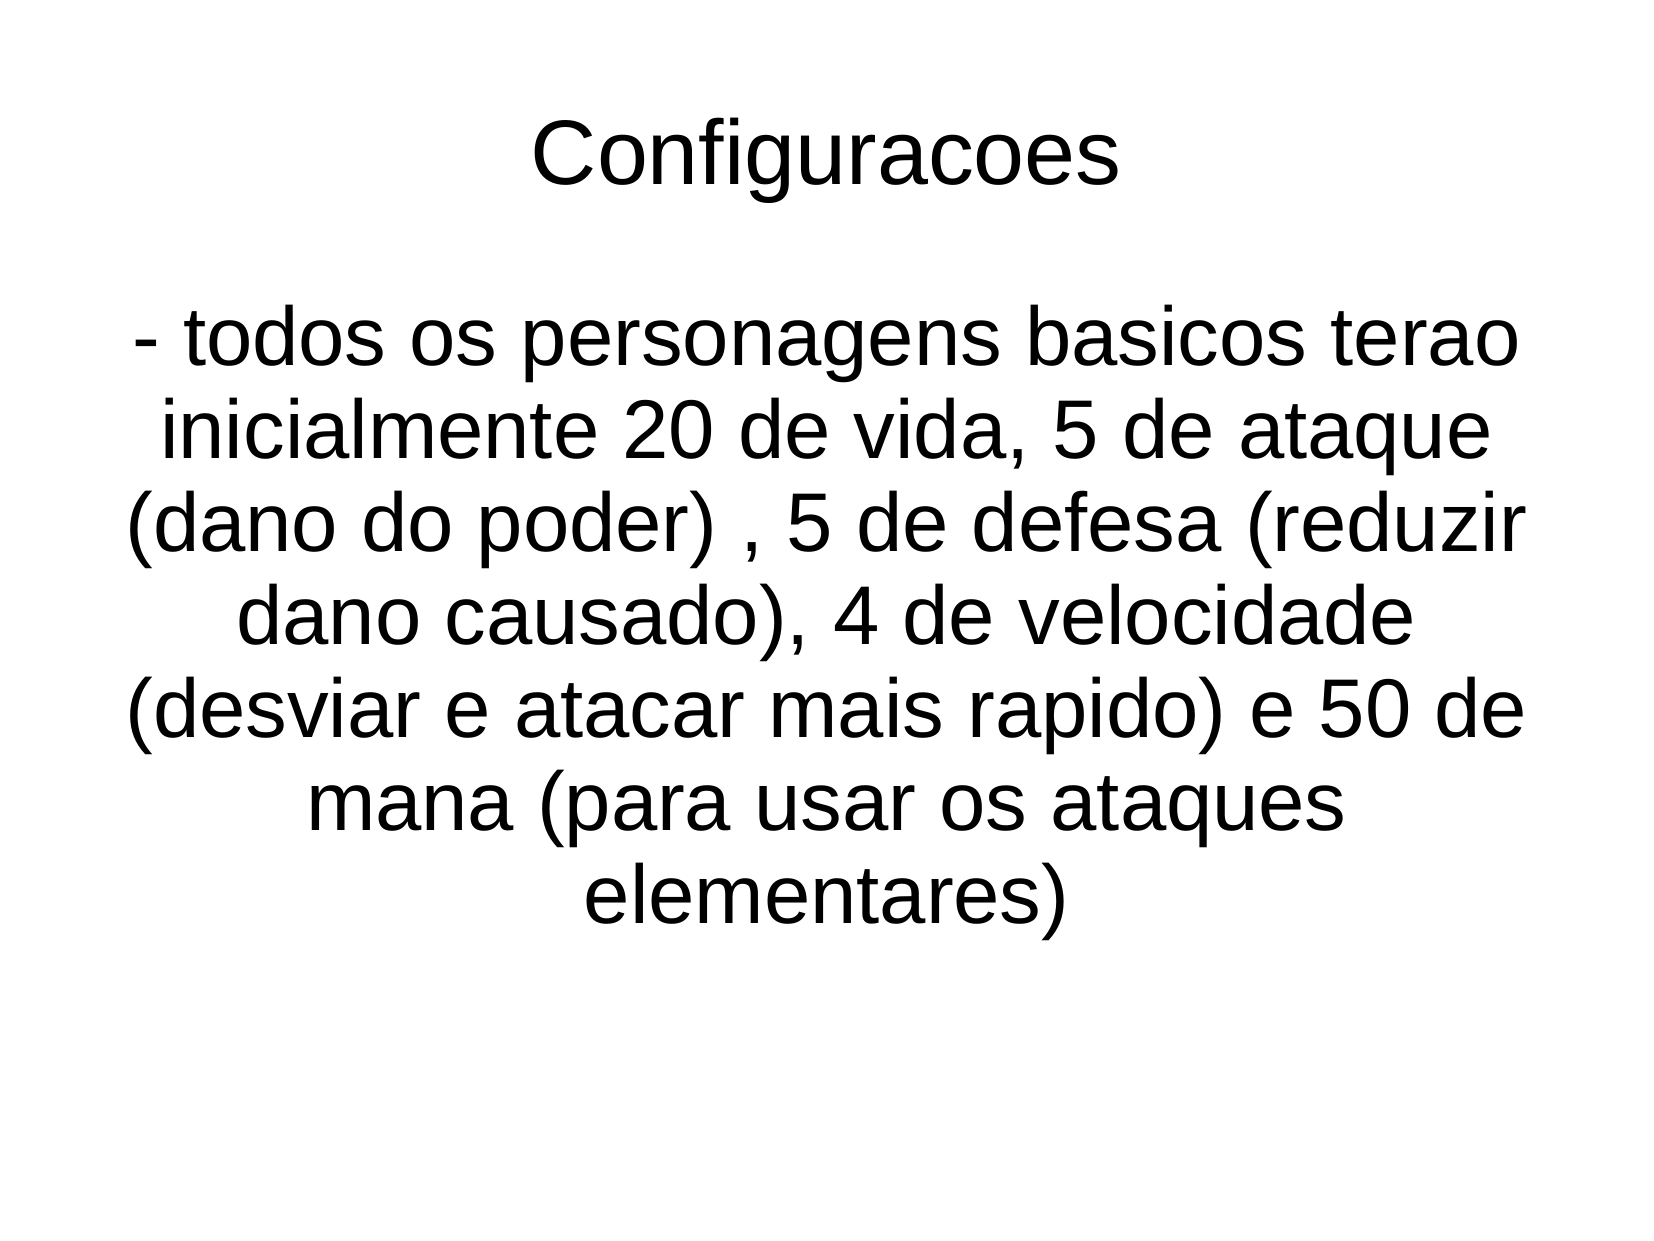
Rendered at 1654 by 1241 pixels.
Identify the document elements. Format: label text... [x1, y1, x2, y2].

list - todos os personagens basicos terao inicialmente 20 de vida, 5 de ataque (dano do poder) , 5 de defesa (reduzir dano causado), 4 de velocidade (desviar e atacar mais rapido) e 50 de mana (para usar os ataques elementares) [82, 290, 1571, 1010]
title Configuracoes [82, 49, 1571, 257]
